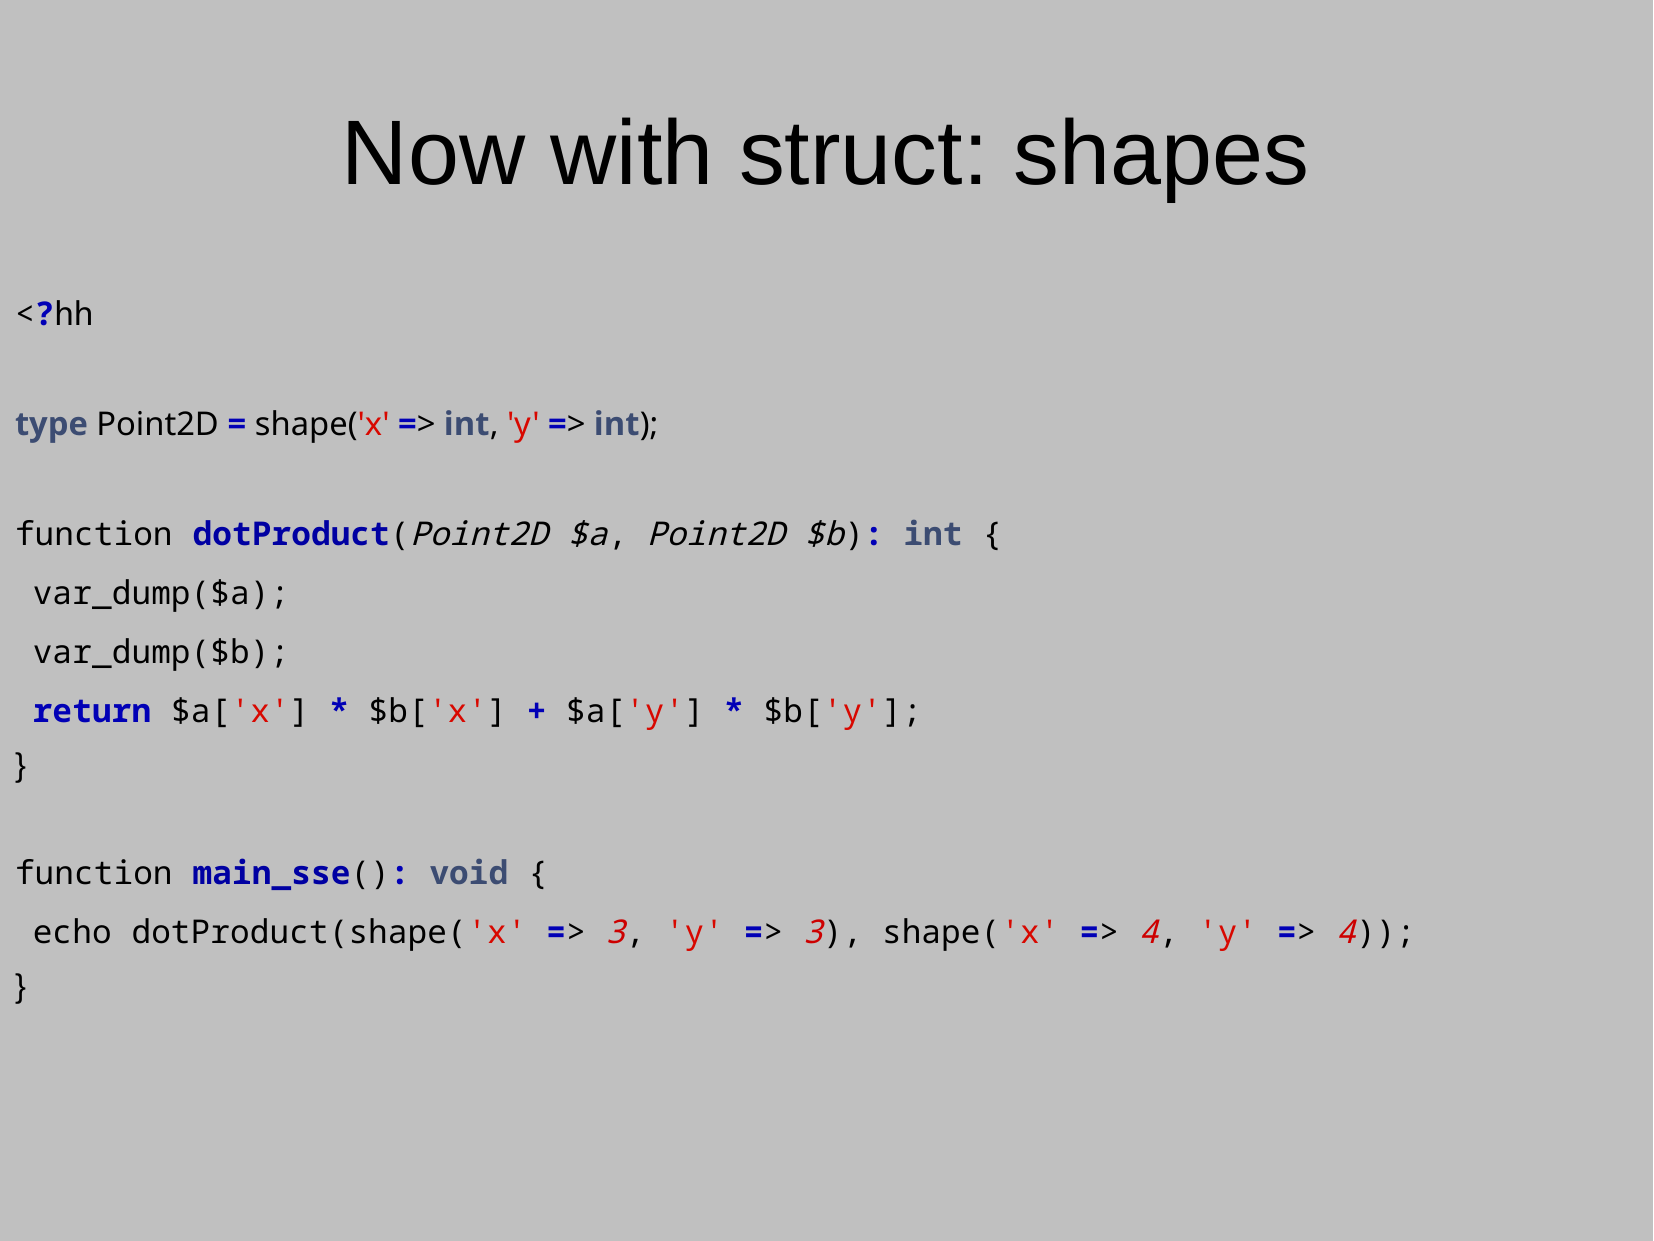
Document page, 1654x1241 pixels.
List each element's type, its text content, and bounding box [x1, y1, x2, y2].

title Now with struct: shapes [82, 49, 1571, 257]
list <?hh type Point2D = shape('x' => int, 'y' => int); function dotProduct(Point2D $a, Point2D $b): int { var_dump($a); var_dump($b); return $a['x'] * $b['x'] + $a['y'] * $b['y']; } function main_sse(): void { echo dotProduct(shape('x' => 3, 'y' => 3), shape('x' => 4, 'y' => 4)); } [15, 290, 1653, 1096]
